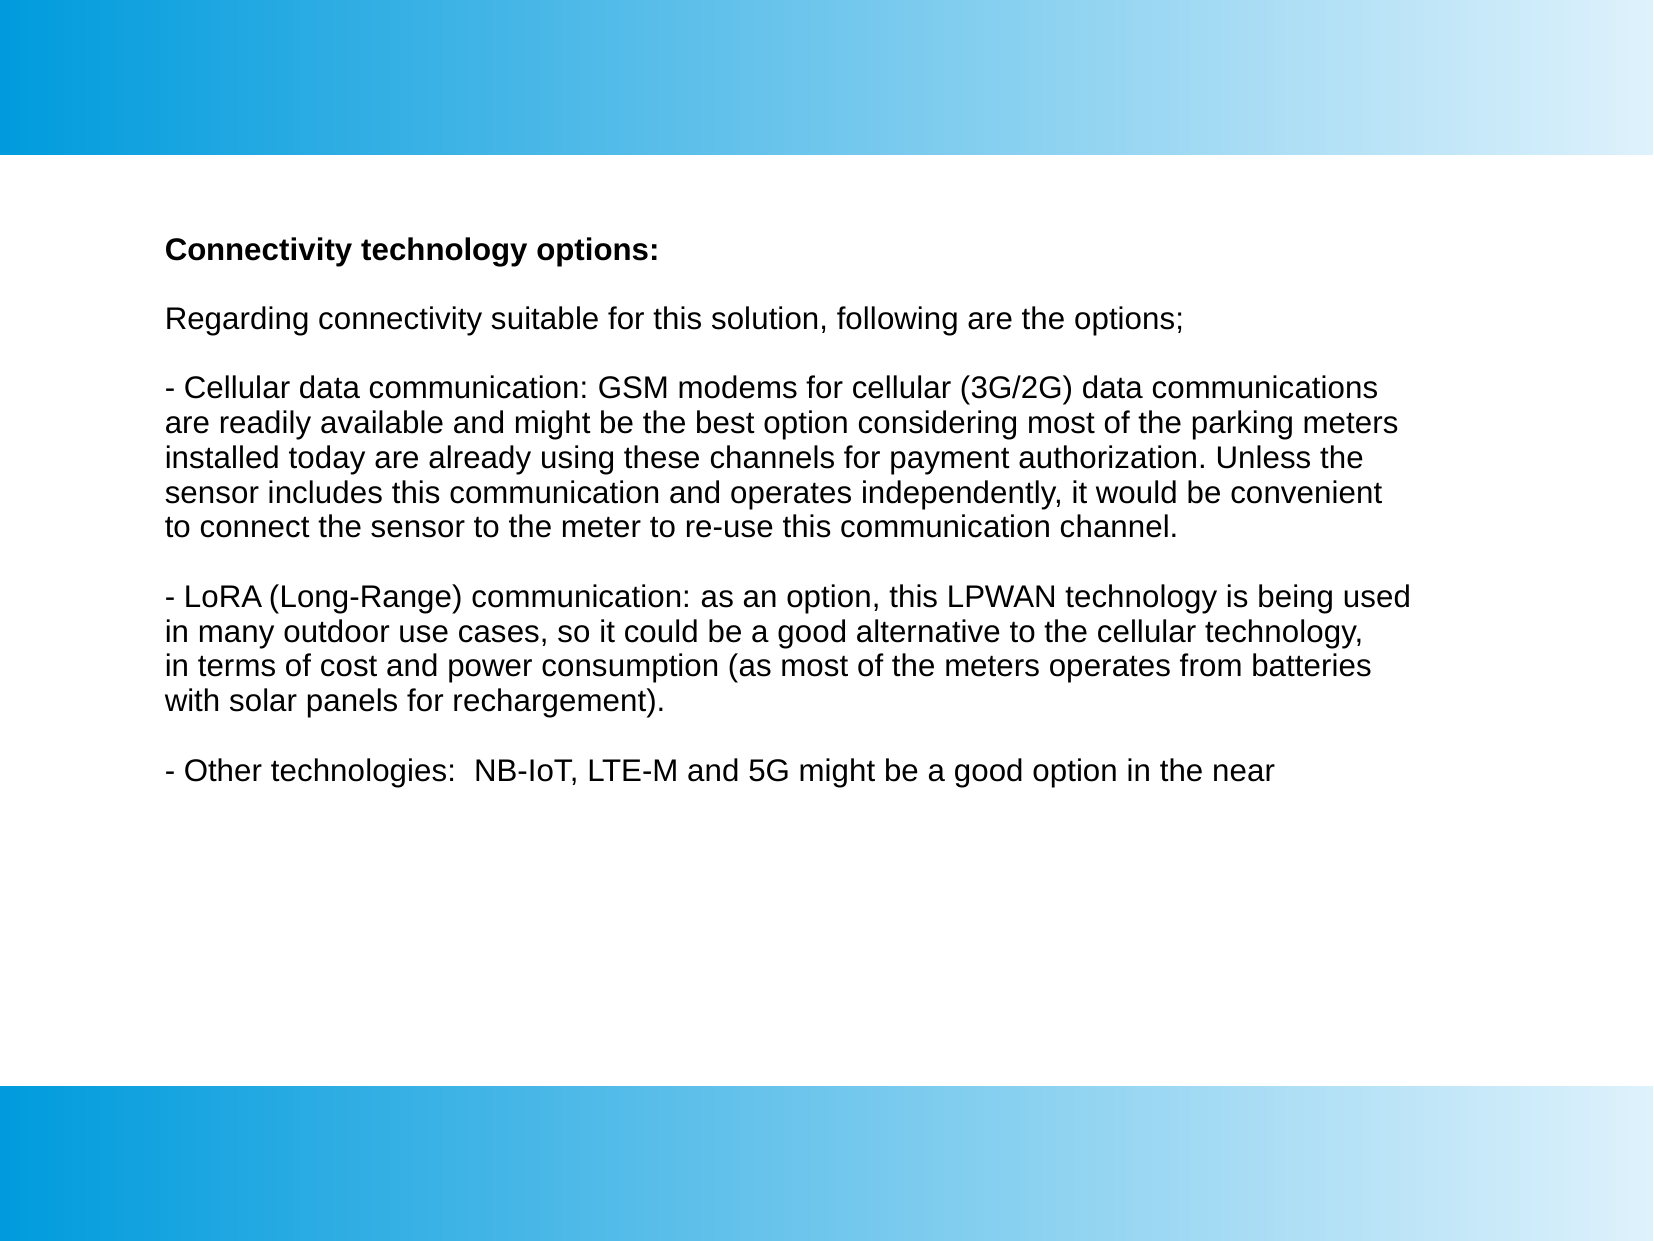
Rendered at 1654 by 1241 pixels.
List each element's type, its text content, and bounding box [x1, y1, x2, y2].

text_box Connectivity technology options: Regarding connectivity suitable for this solution, following are the options; - Cellular data communication:​ GSM modems for cellular (3G/2G) data communications are readily available and might be the best option considering most of the parking meters installed today are already using these channels for payment authorization. Unless the sensor includes this communication and operates independently, it would be convenient to connect the sensor to the meter to re-use this communication channel. - LoRA (Long-Range) communication:​ as an option, this LPWAN technology is being used in many outdoor use cases, so it could be a good alternative to the cellular technology, in terms of cost and power consumption (as most of the meters operates from batteries with solar panels for rechargement). - Other technologies:​ NB-IoT, LTE-M and 5G might be a good option in the near [150, 224, 1437, 796]
